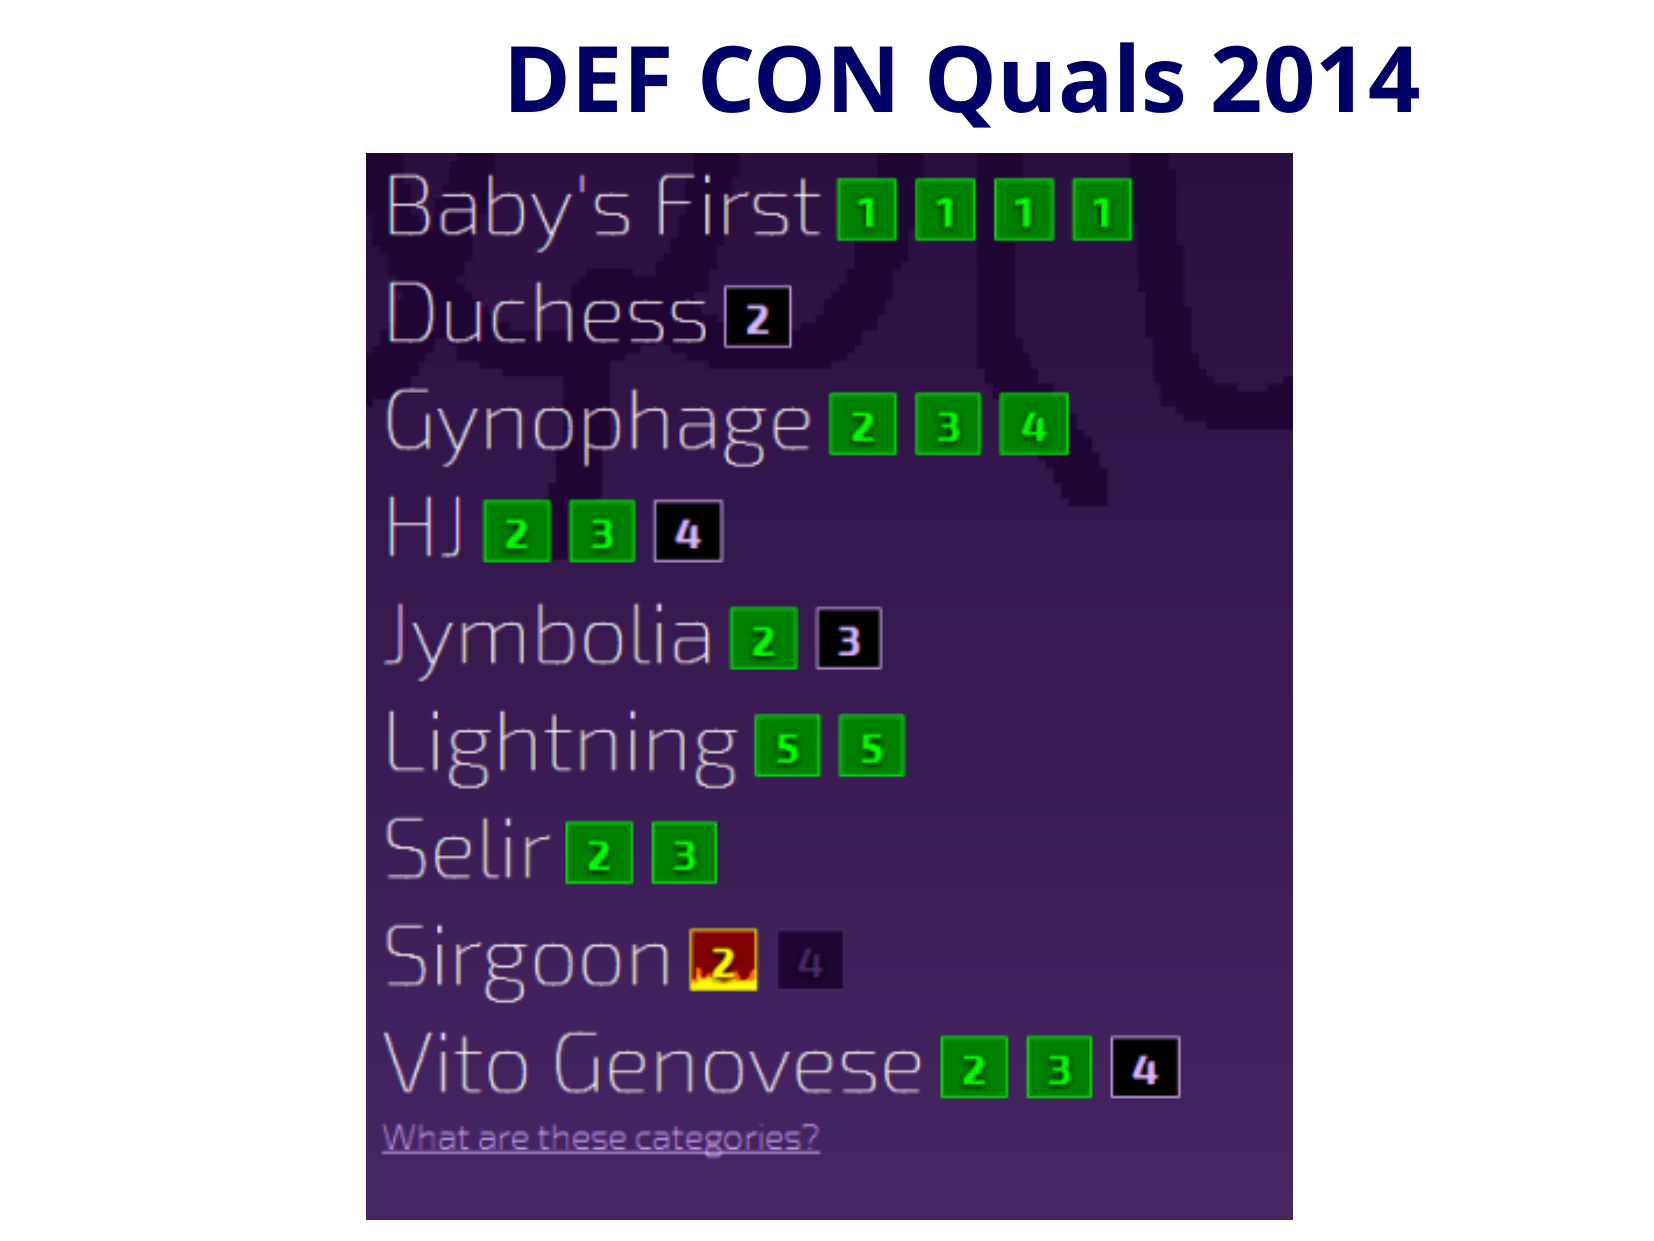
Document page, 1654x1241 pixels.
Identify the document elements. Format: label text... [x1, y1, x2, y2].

title DEF CON Quals 2014 [307, 0, 1619, 156]
picture [366, 153, 1293, 1220]
